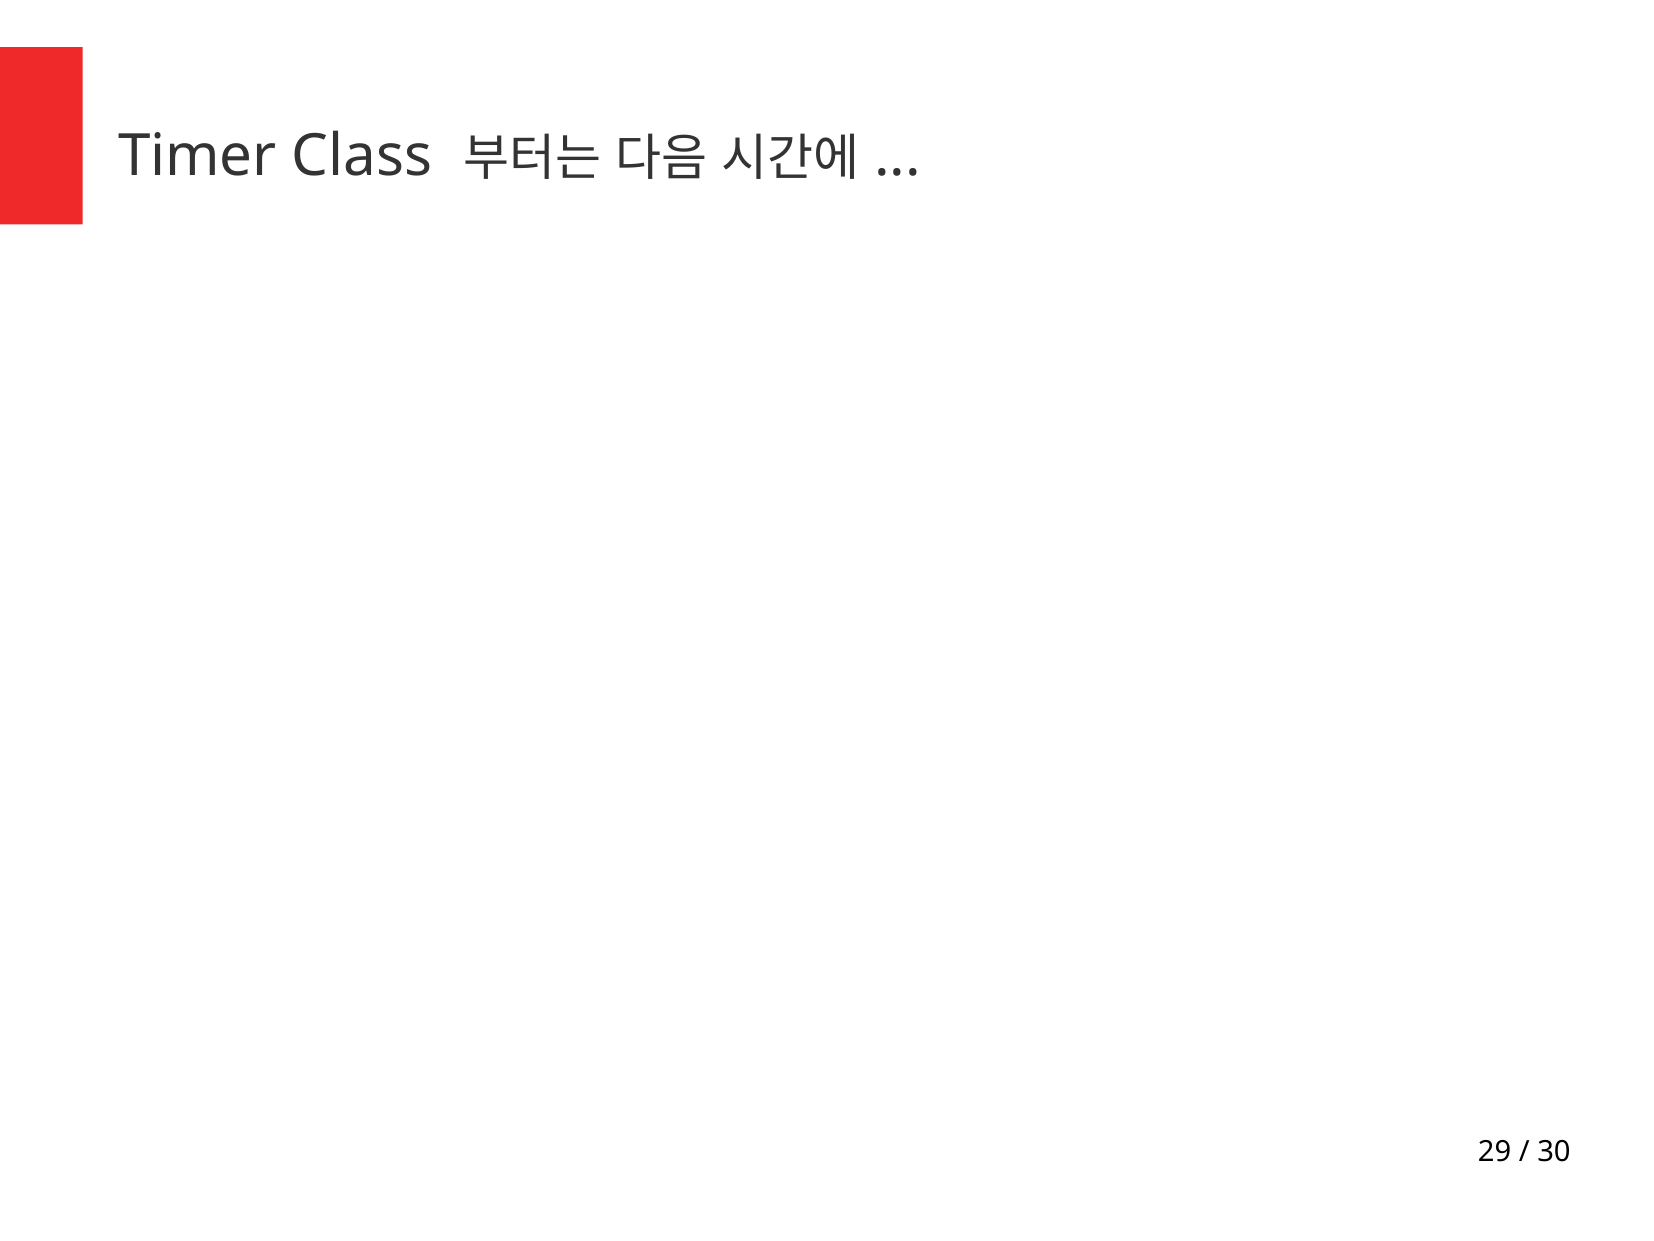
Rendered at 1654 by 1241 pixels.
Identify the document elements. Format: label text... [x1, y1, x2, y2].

title Timer Class 부터는 다음 시간에... [118, 49, 1571, 257]
